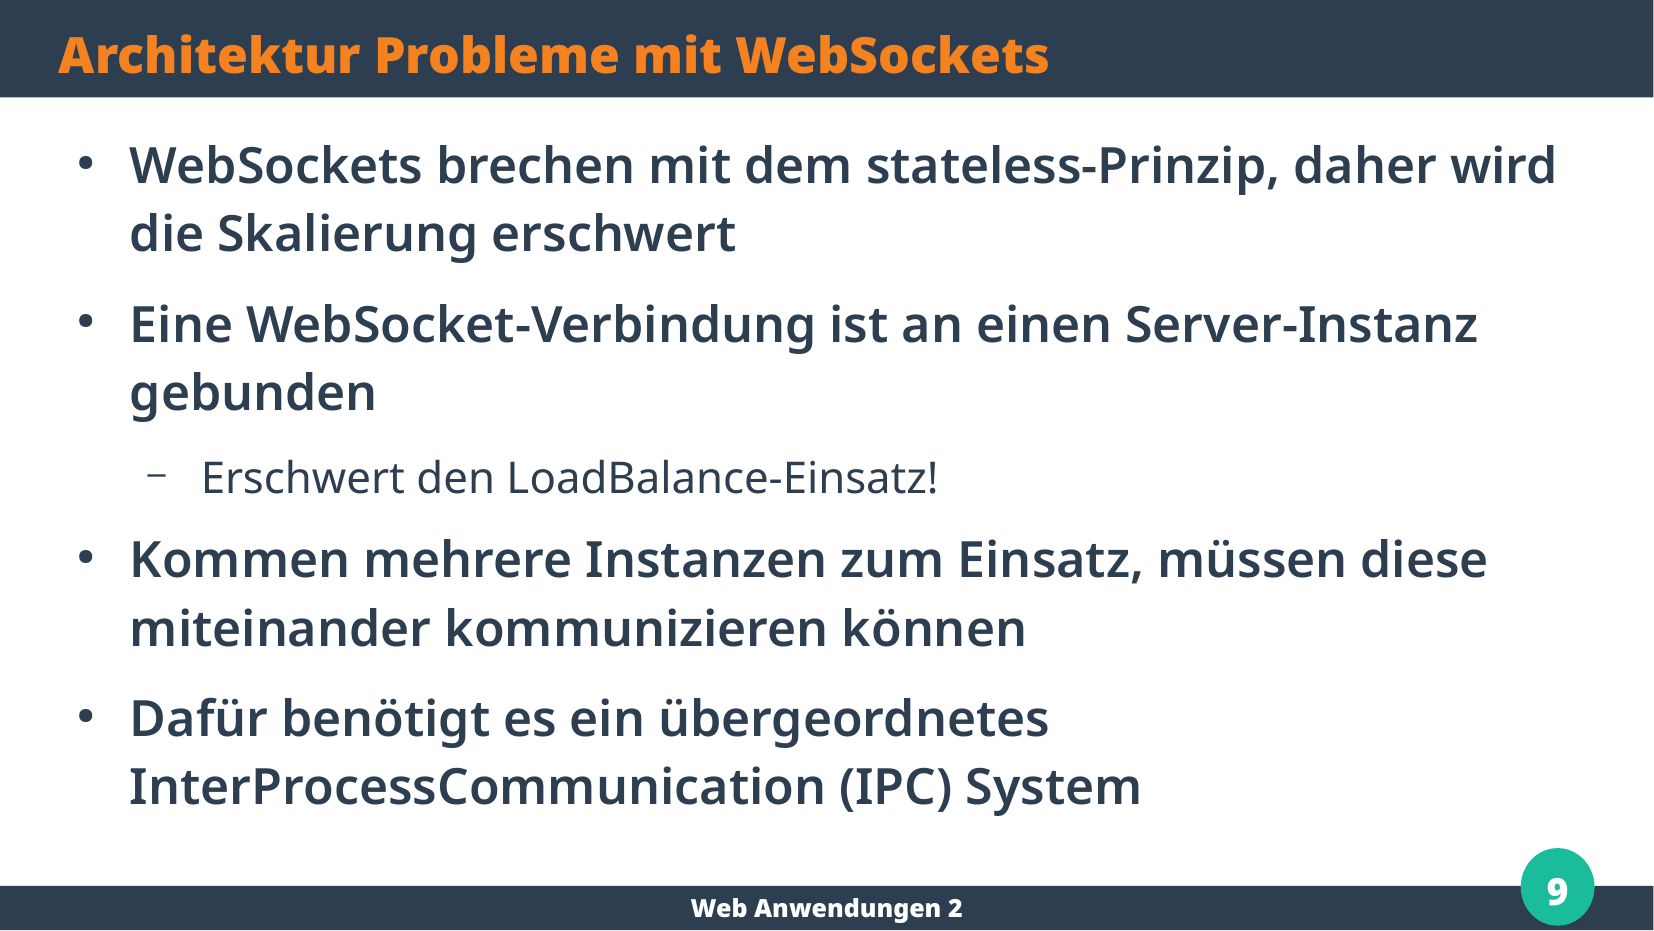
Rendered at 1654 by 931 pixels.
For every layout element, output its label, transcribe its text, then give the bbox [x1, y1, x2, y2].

list WebSockets brechen mit dem stateless-Prinzip, daher wird die Skalierung erschwert Eine WebSocket-Verbindung ist an einen Server-Instanz gebunden Erschwert den LoadBalance-Einsatz! Kommen mehrere Instanzen zum Einsatz, müssen diese miteinander kommunizieren können Dafür benötigt es ein übergeordnetes InterProcessCommunication (IPC) System [59, 129, 1595, 864]
title Architektur Probleme mit WebSockets [59, 8, 1595, 89]
